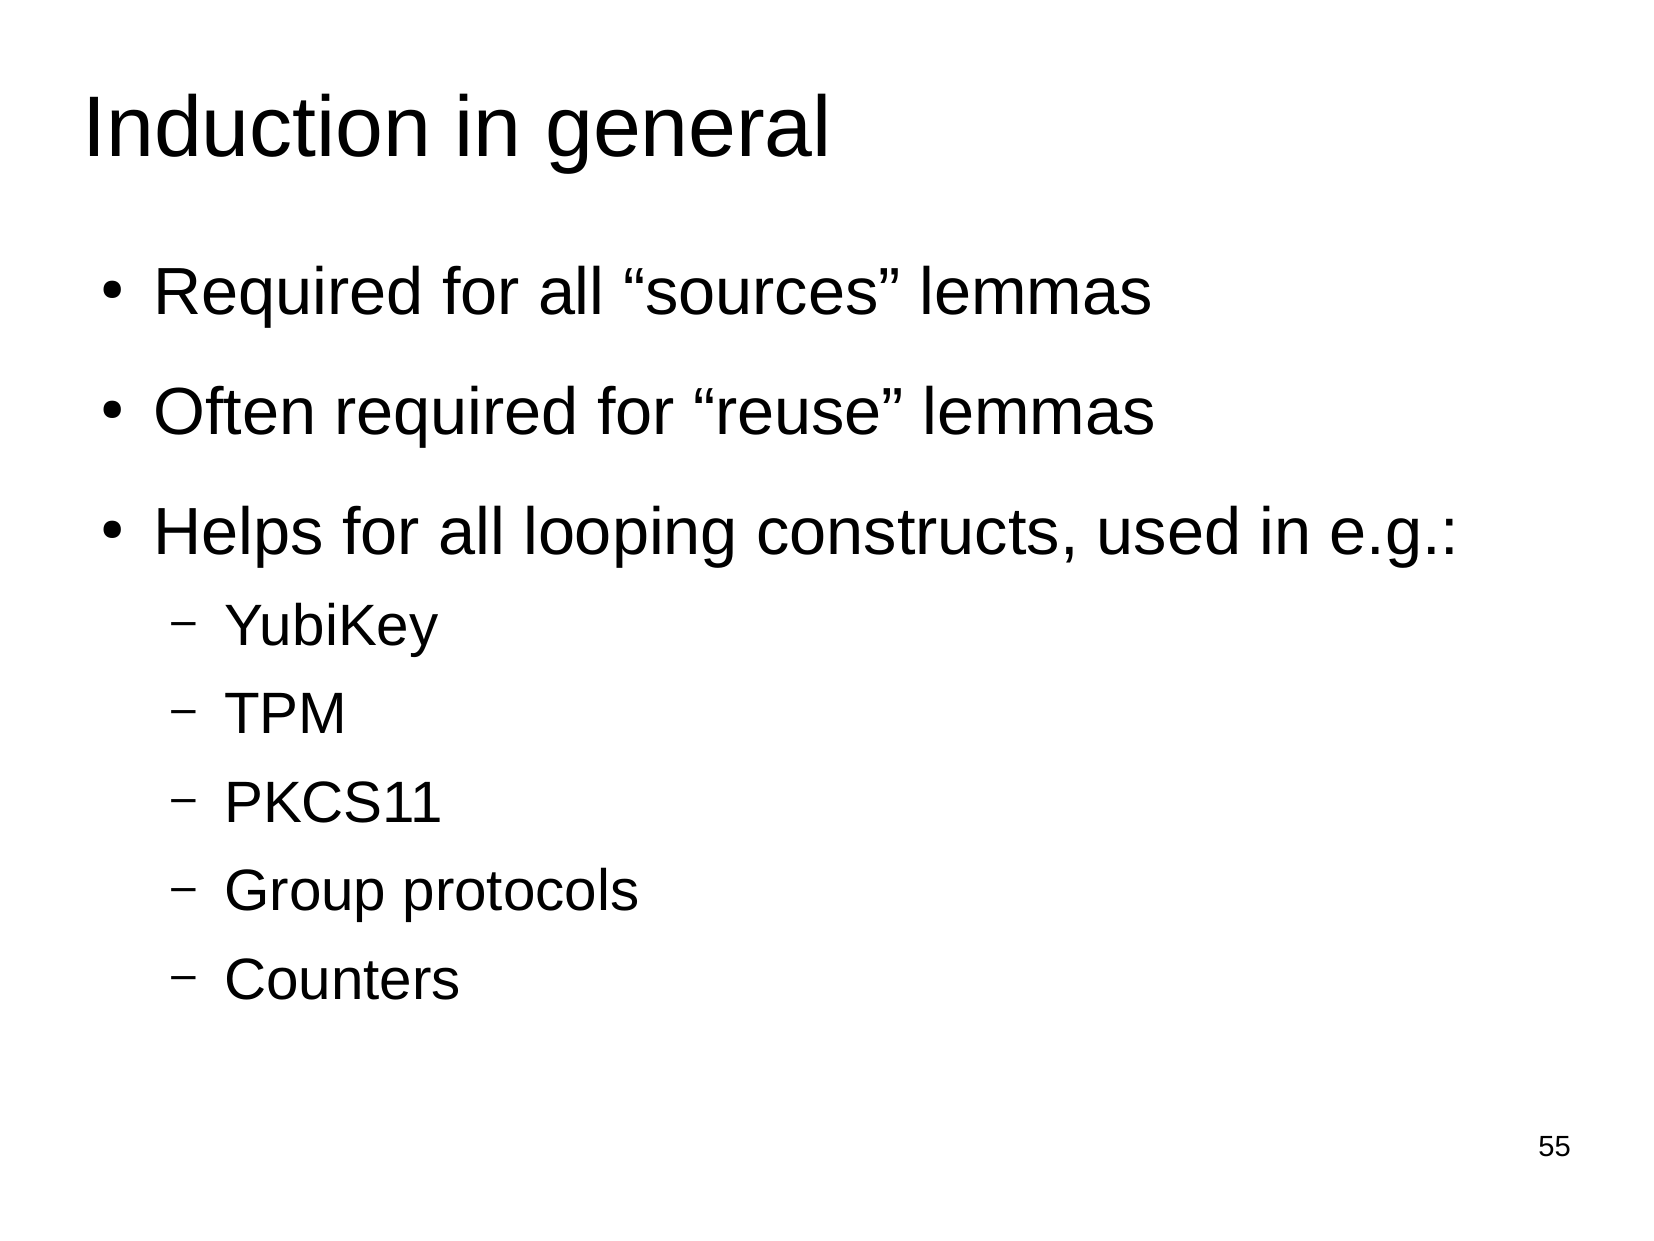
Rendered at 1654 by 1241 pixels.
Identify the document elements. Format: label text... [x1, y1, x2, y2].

title Induction in general [82, 49, 1571, 204]
list Required for all “sources” lemmas Often required for “reuse” lemmas Helps for all looping constructs, used in e.g.: YubiKey TPM PKCS11 Group protocols Counters [82, 253, 1571, 1118]
